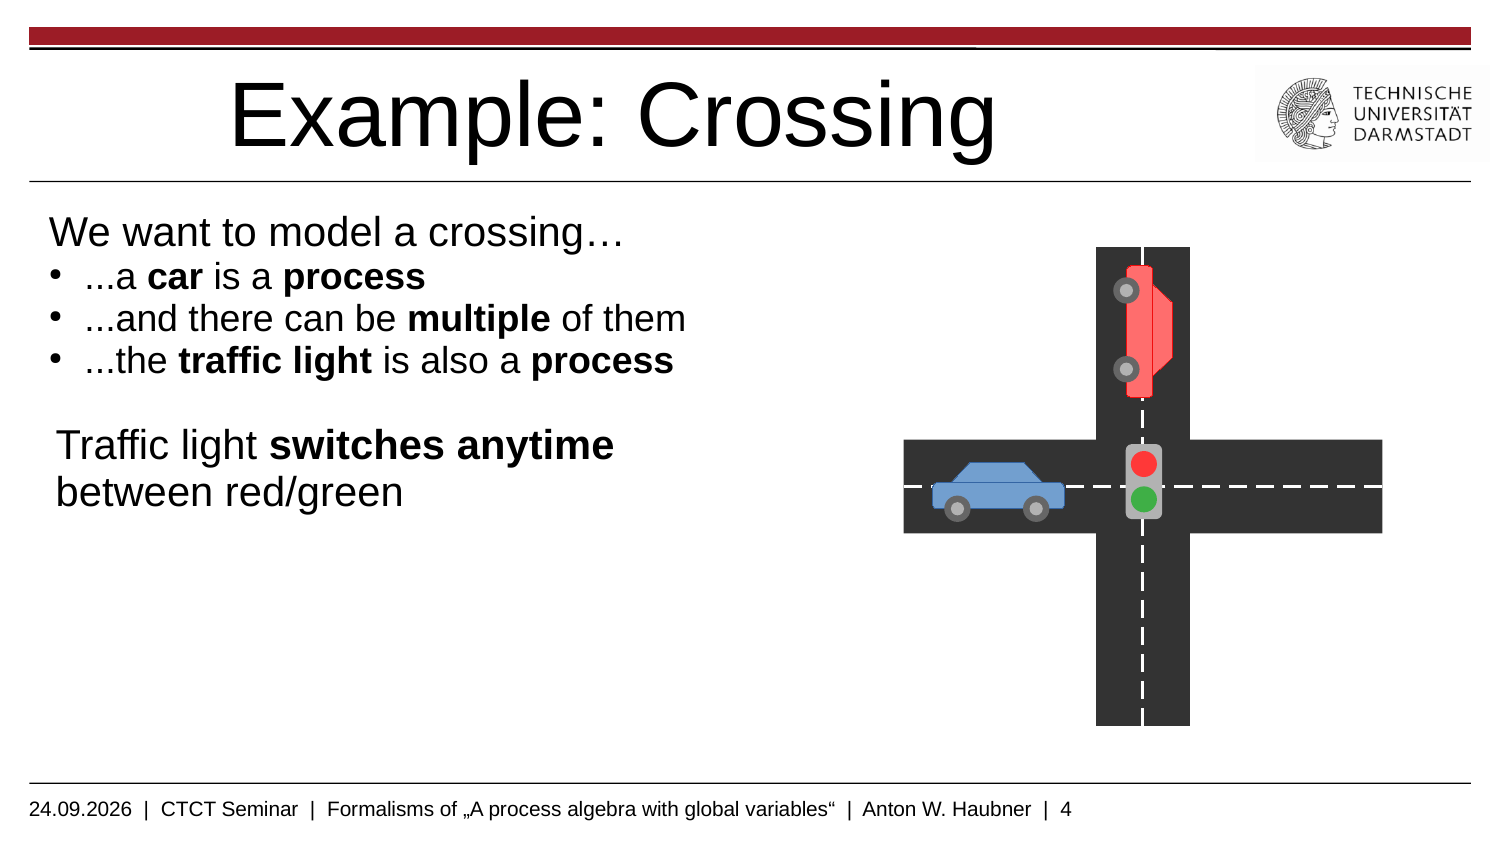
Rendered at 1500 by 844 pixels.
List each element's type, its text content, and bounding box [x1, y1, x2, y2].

text_box [903, 247, 1383, 726]
picture [1255, 65, 1490, 162]
text_box Traffic light switches anytime between red/green [40, 414, 660, 523]
text_box We want to model a crossing… ...a car is a process ...and there can be multiple of them ...the traffic light is also a process [34, 201, 702, 389]
title Example: Crossing [29, 63, 1199, 167]
